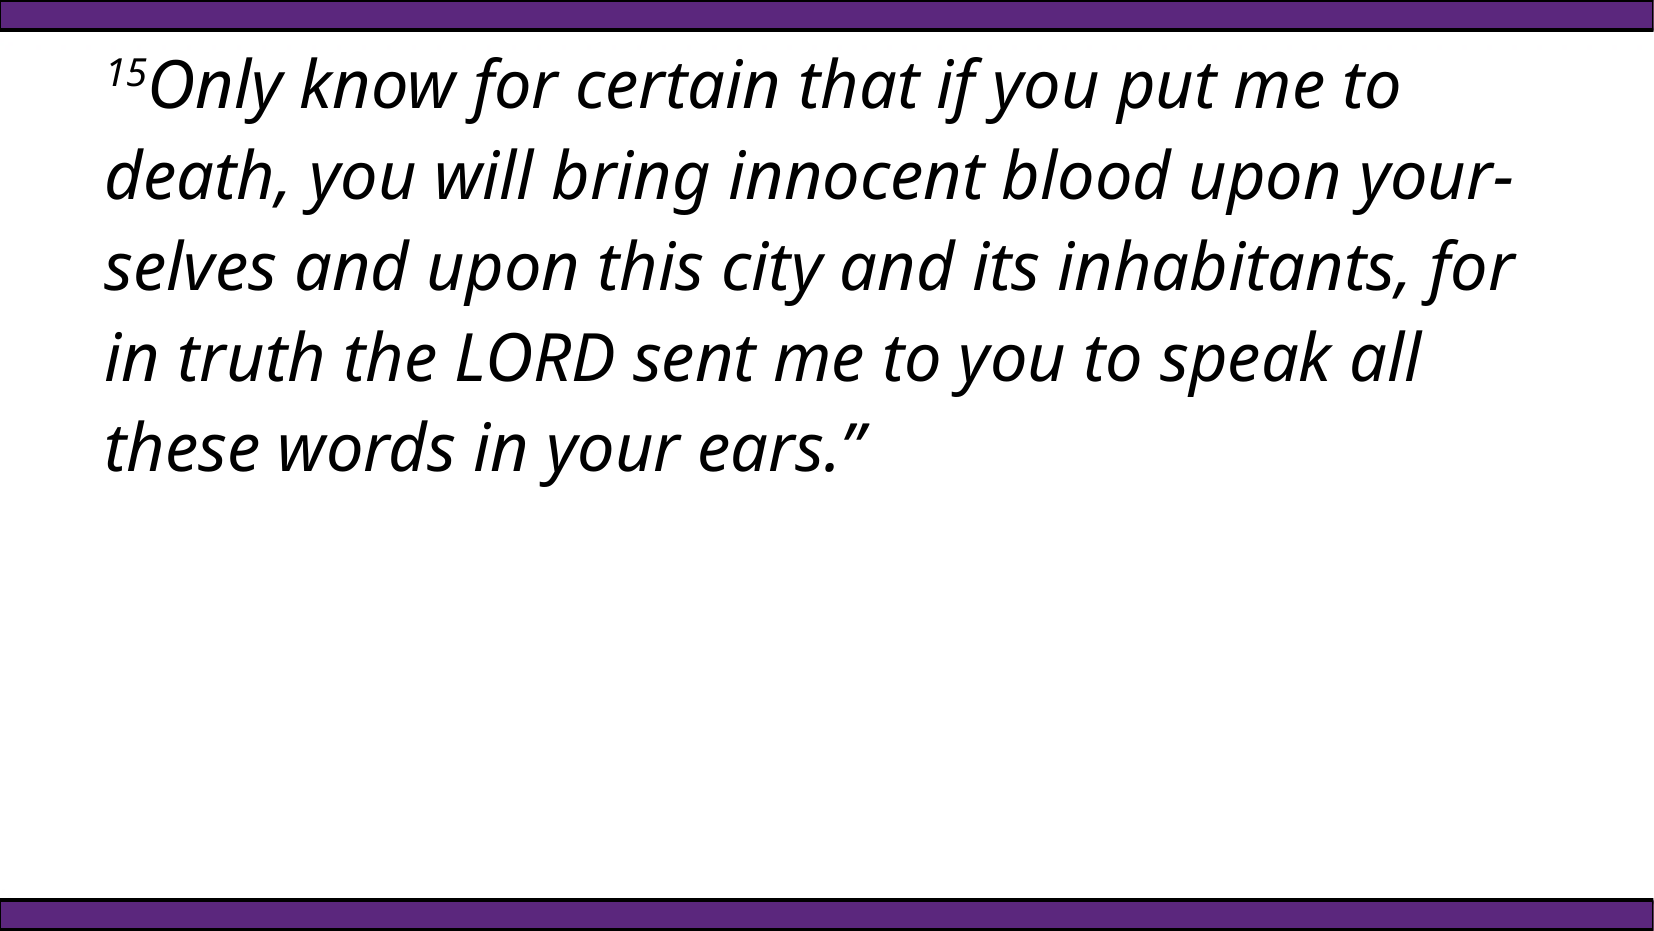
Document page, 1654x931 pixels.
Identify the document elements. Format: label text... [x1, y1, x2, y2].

text_box 15Only know for certain that if you put me to death, you will bring innocent blood upon your-selves and upon this city and its inhabitants, for in truth the LORD sent me to you to speak all these words in your ears.” [90, 30, 1576, 489]
text_box [0, 0, 1654, 31]
picture [0, 31, 1654, 900]
text_box [0, 900, 1654, 931]
